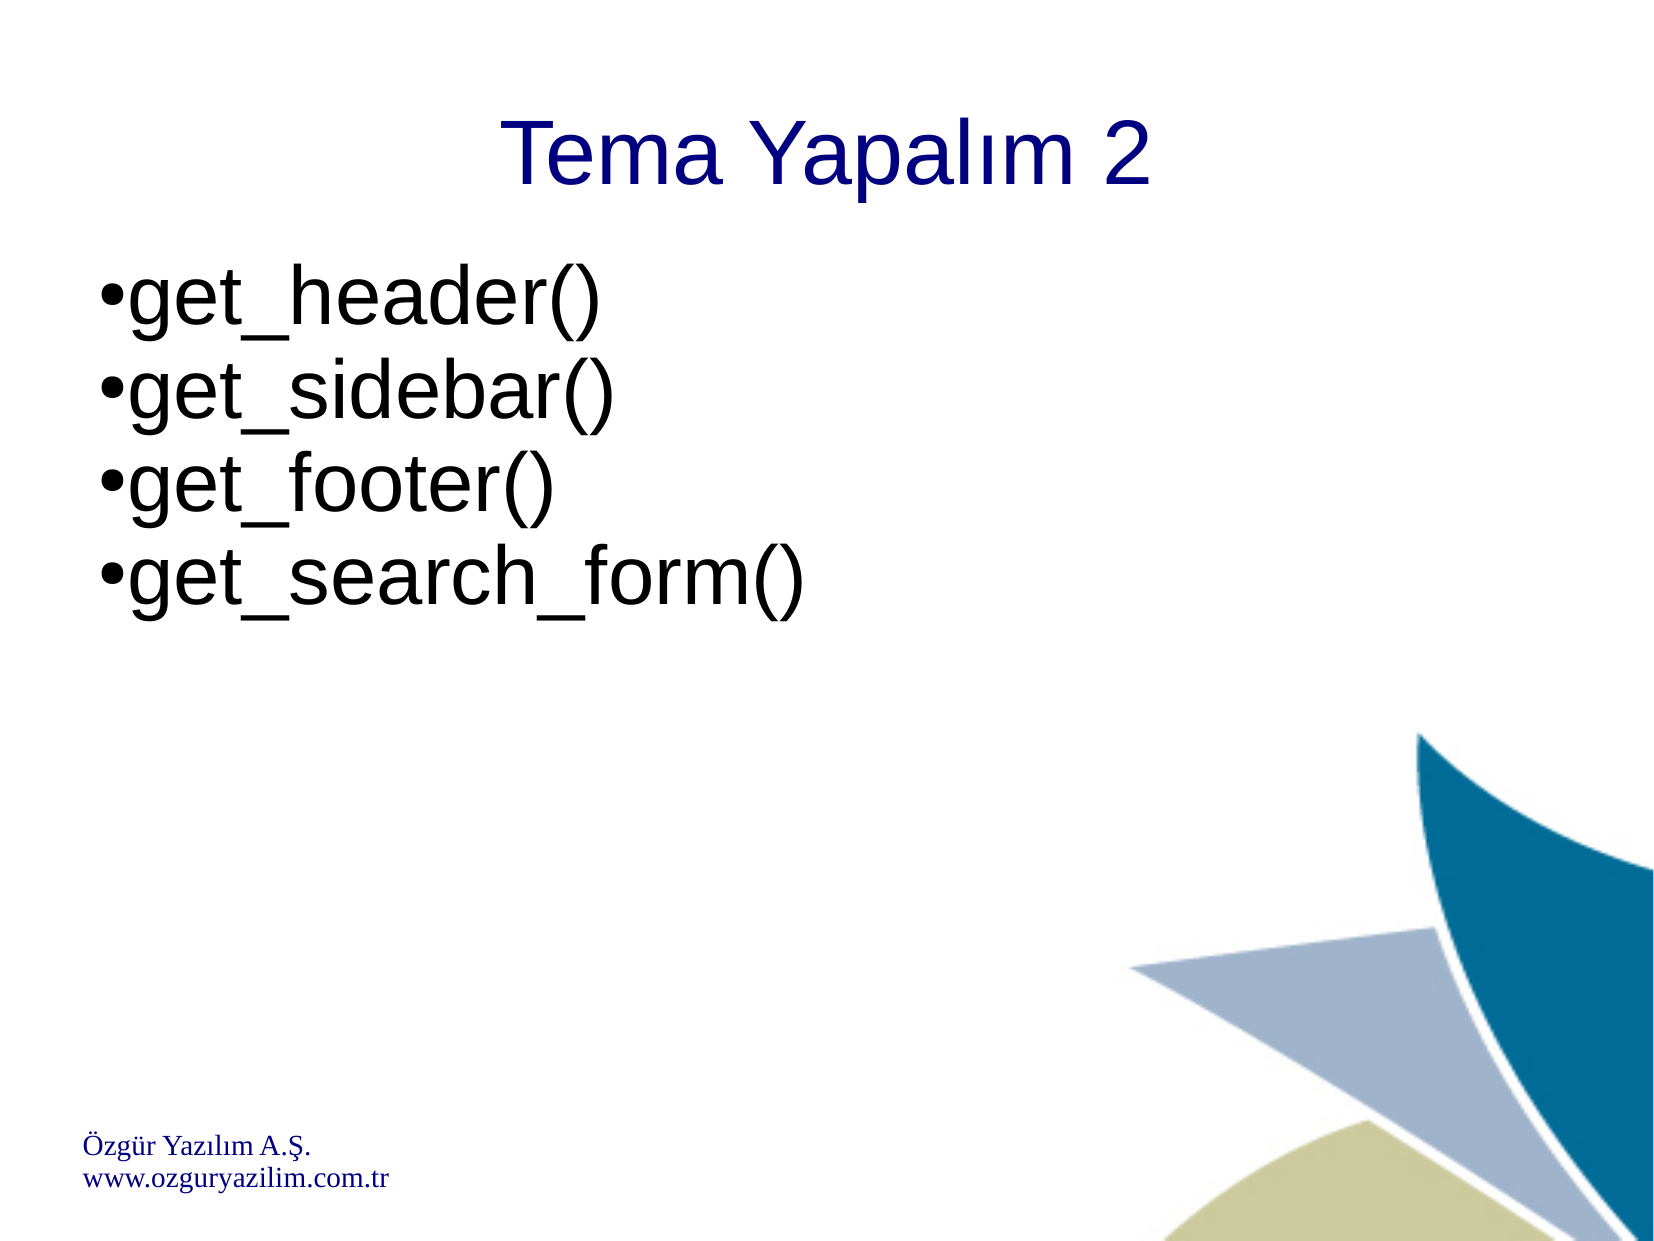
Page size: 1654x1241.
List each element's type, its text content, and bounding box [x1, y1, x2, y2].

title Tema Yapalım 2 [82, 49, 1571, 257]
text_box get_header() get_sidebar() get_footer() get_search_form() [82, 242, 1536, 723]
picture [1062, 708, 1654, 1241]
